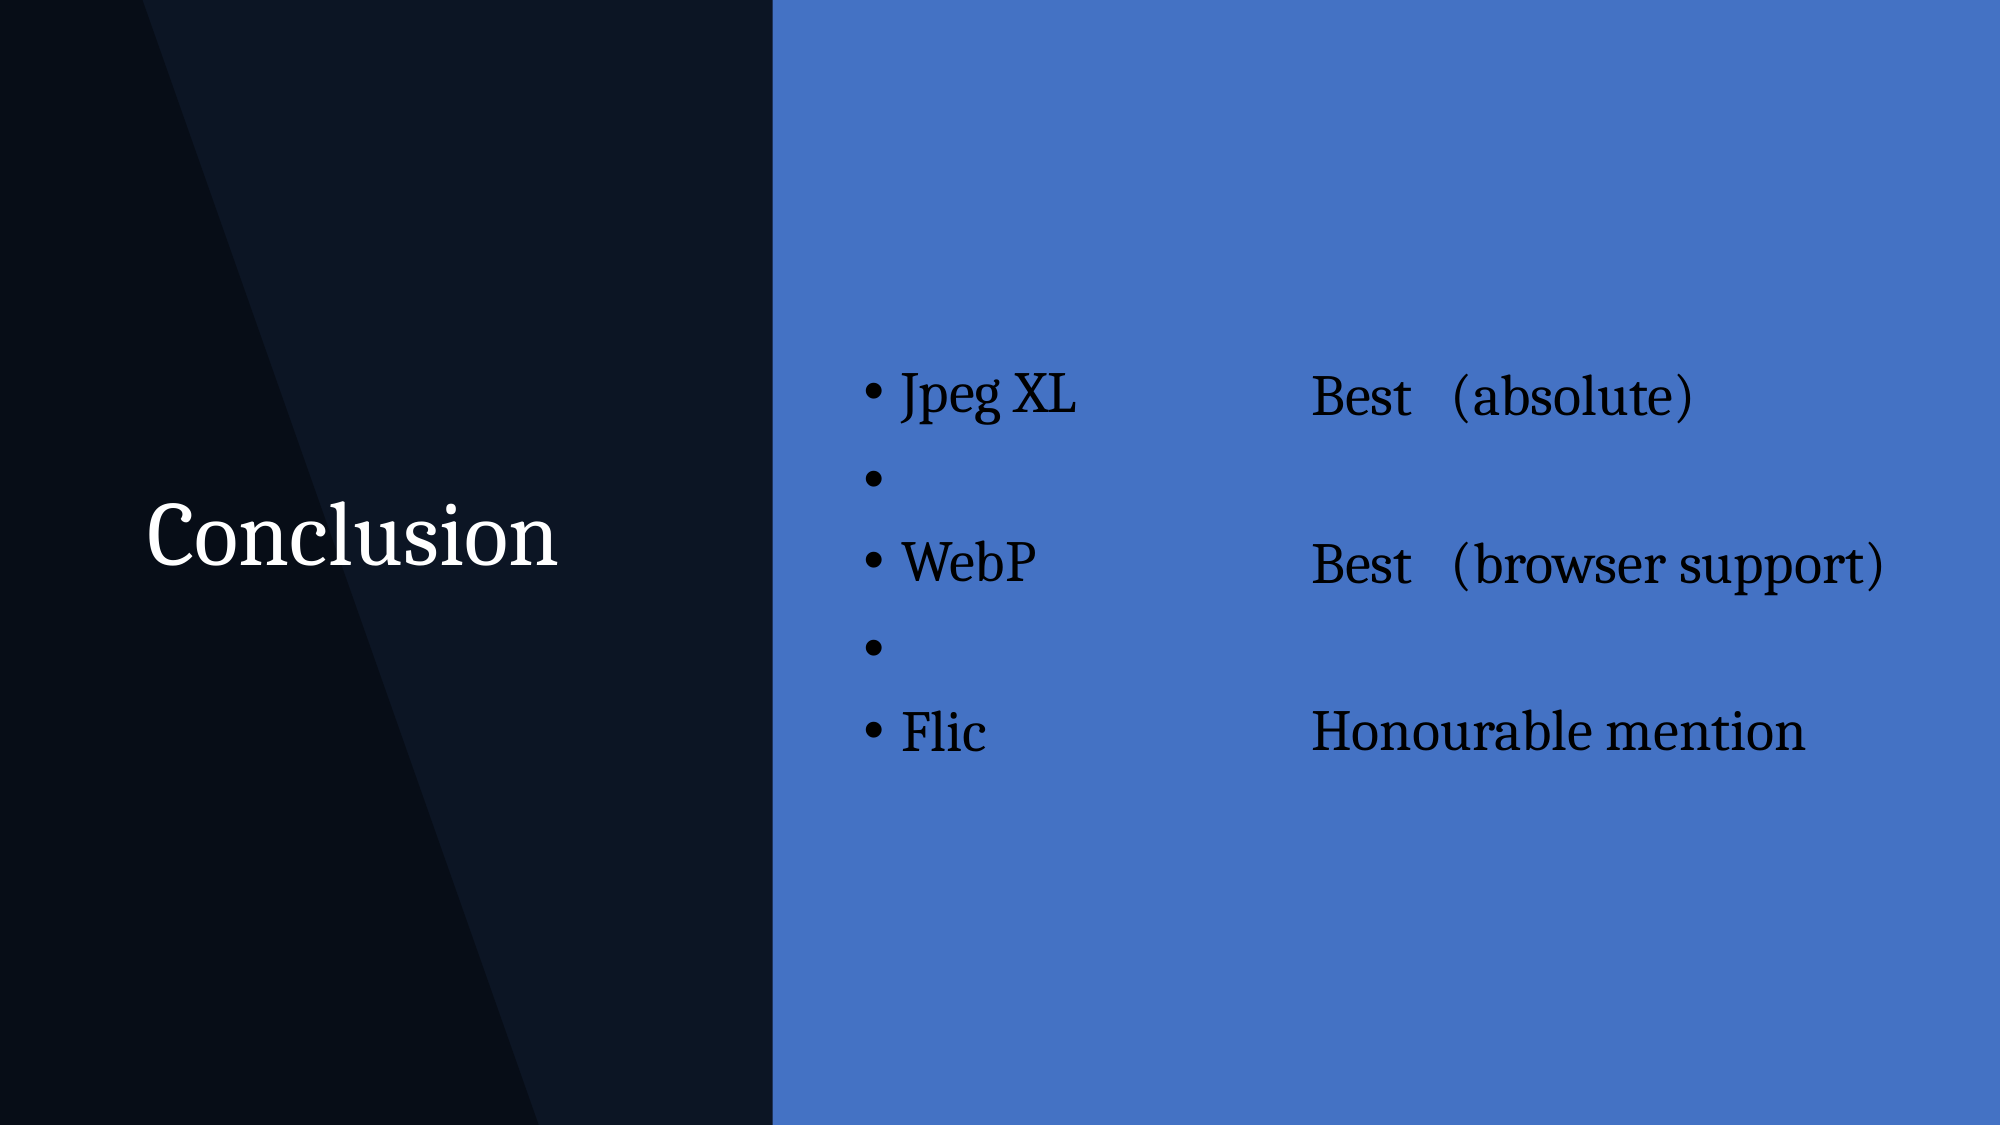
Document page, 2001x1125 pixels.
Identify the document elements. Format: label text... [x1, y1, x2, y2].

text_box Jpeg XL WebP Flic [848, 0, 1426, 1125]
text_box [0, 0, 848, 1125]
text_box Best (absolute) Best (browser support) Honourable mention [1296, 1, 2000, 1125]
title Conclusion [131, 104, 671, 968]
